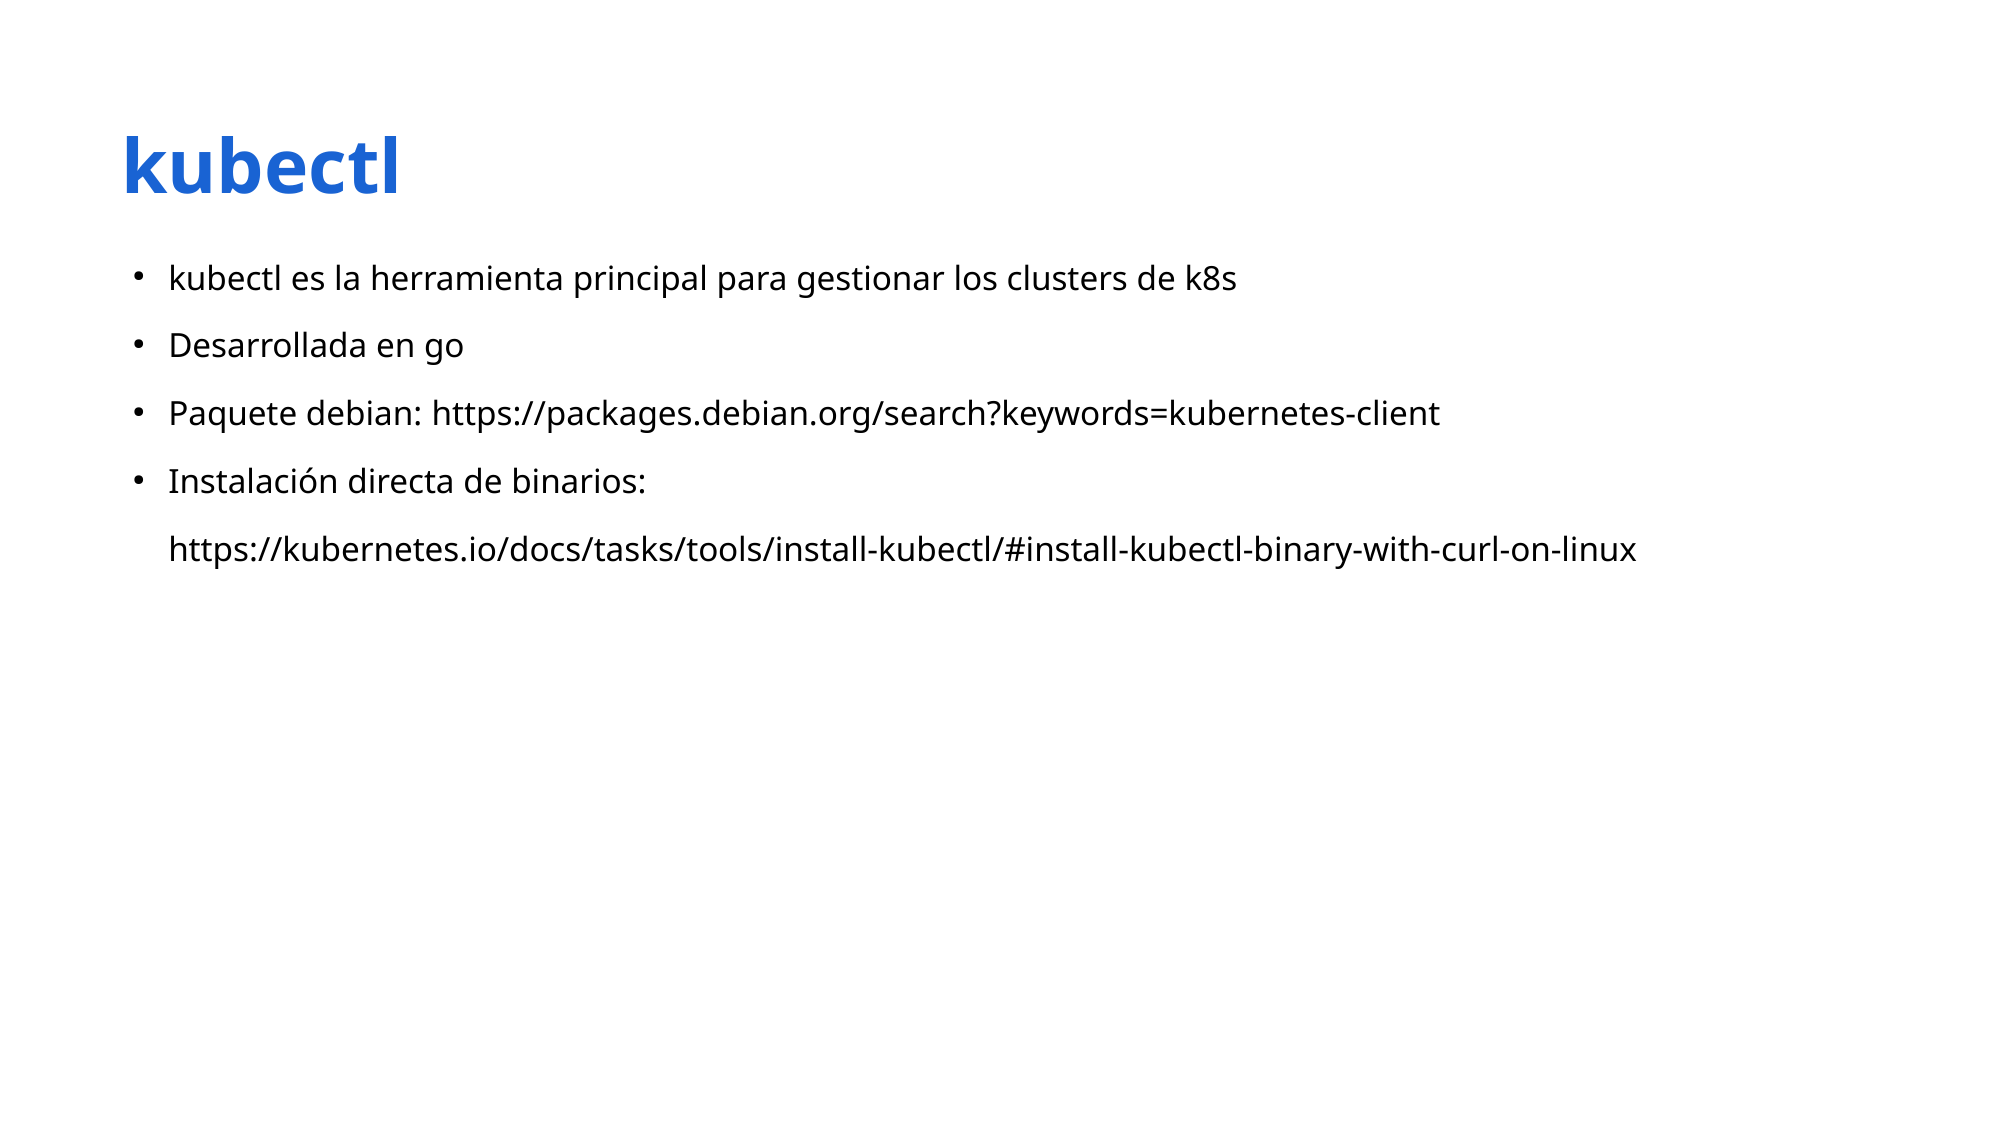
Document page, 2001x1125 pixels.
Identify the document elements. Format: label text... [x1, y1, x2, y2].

text_box kubectl [106, 106, 1878, 293]
text_box kubectl es la herramienta principal para gestionar los clusters de k8s Desarrollada en go Paquete debian: https://packages.debian.org/search?keywords=kubernetes-client Instalación directa de binarios: https://kubernetes.io/docs/tasks/tools/install-kubectl/#install-kubectl-binary-with-curl-on-linux [118, 224, 1831, 1106]
